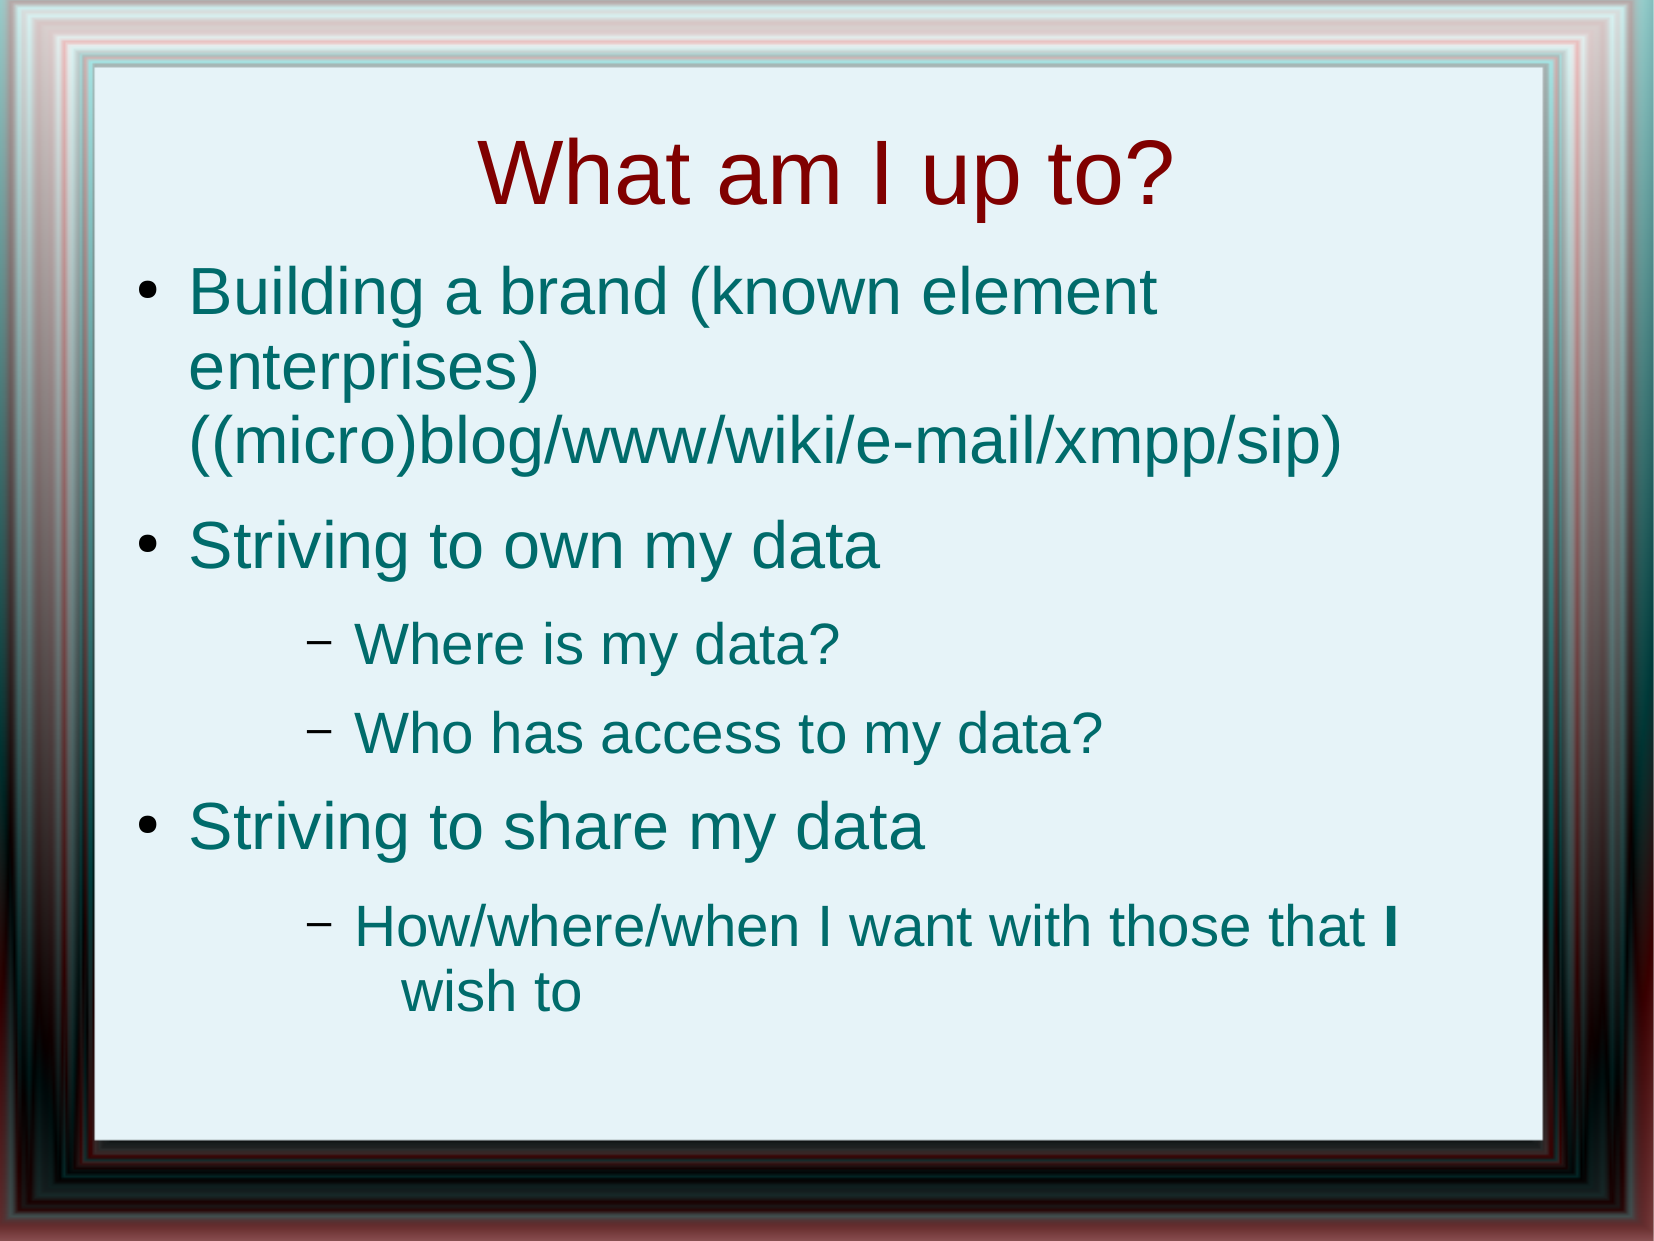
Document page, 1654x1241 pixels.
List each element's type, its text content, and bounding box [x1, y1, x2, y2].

picture [0, 0, 1654, 1241]
list Building a brand (known element enterprises) ((micro)blog/www/wiki/e-mail/xmpp/sip) Striving to own my data Where is my data? Who has access to my data? Striving to share my data How/where/when I want with those that I wish to [118, 253, 1506, 1058]
title What am I up to? [118, 95, 1536, 250]
